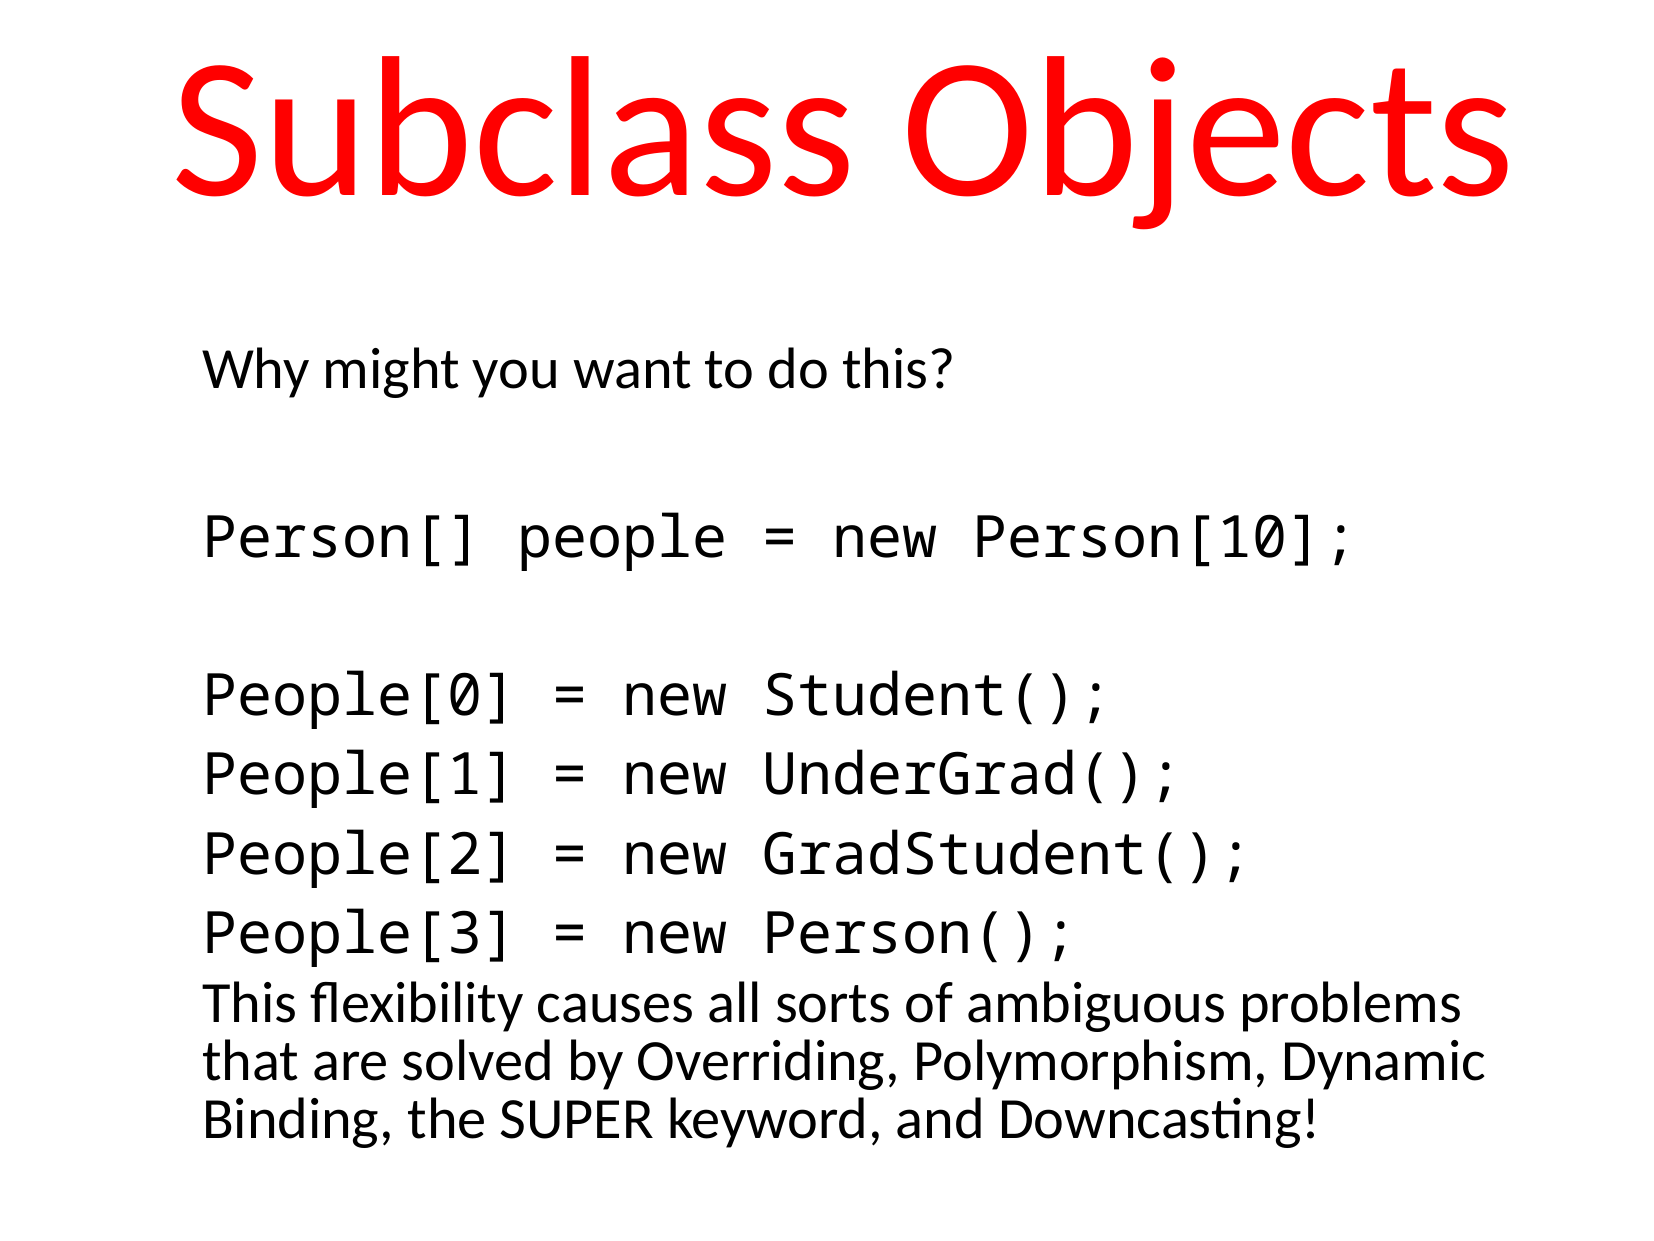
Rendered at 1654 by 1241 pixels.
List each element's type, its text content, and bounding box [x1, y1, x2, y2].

text_box Subclass Objects [37, 37, 1651, 297]
text_box This flexibility causes all sorts of ambiguous problems that are solved by Overriding, Polymorphism, Dynamic Binding, the SUPER keyword, and Downcasting! [187, 971, 1538, 1201]
text_box Person[] people = new Person[10]; People[0] = new Student(); People[1] = new UnderGrad(); People[2] = new GradStudent(); People[3] = new Person(); [187, 487, 1538, 911]
text_box Why might you want to do this? [187, 337, 1538, 424]
